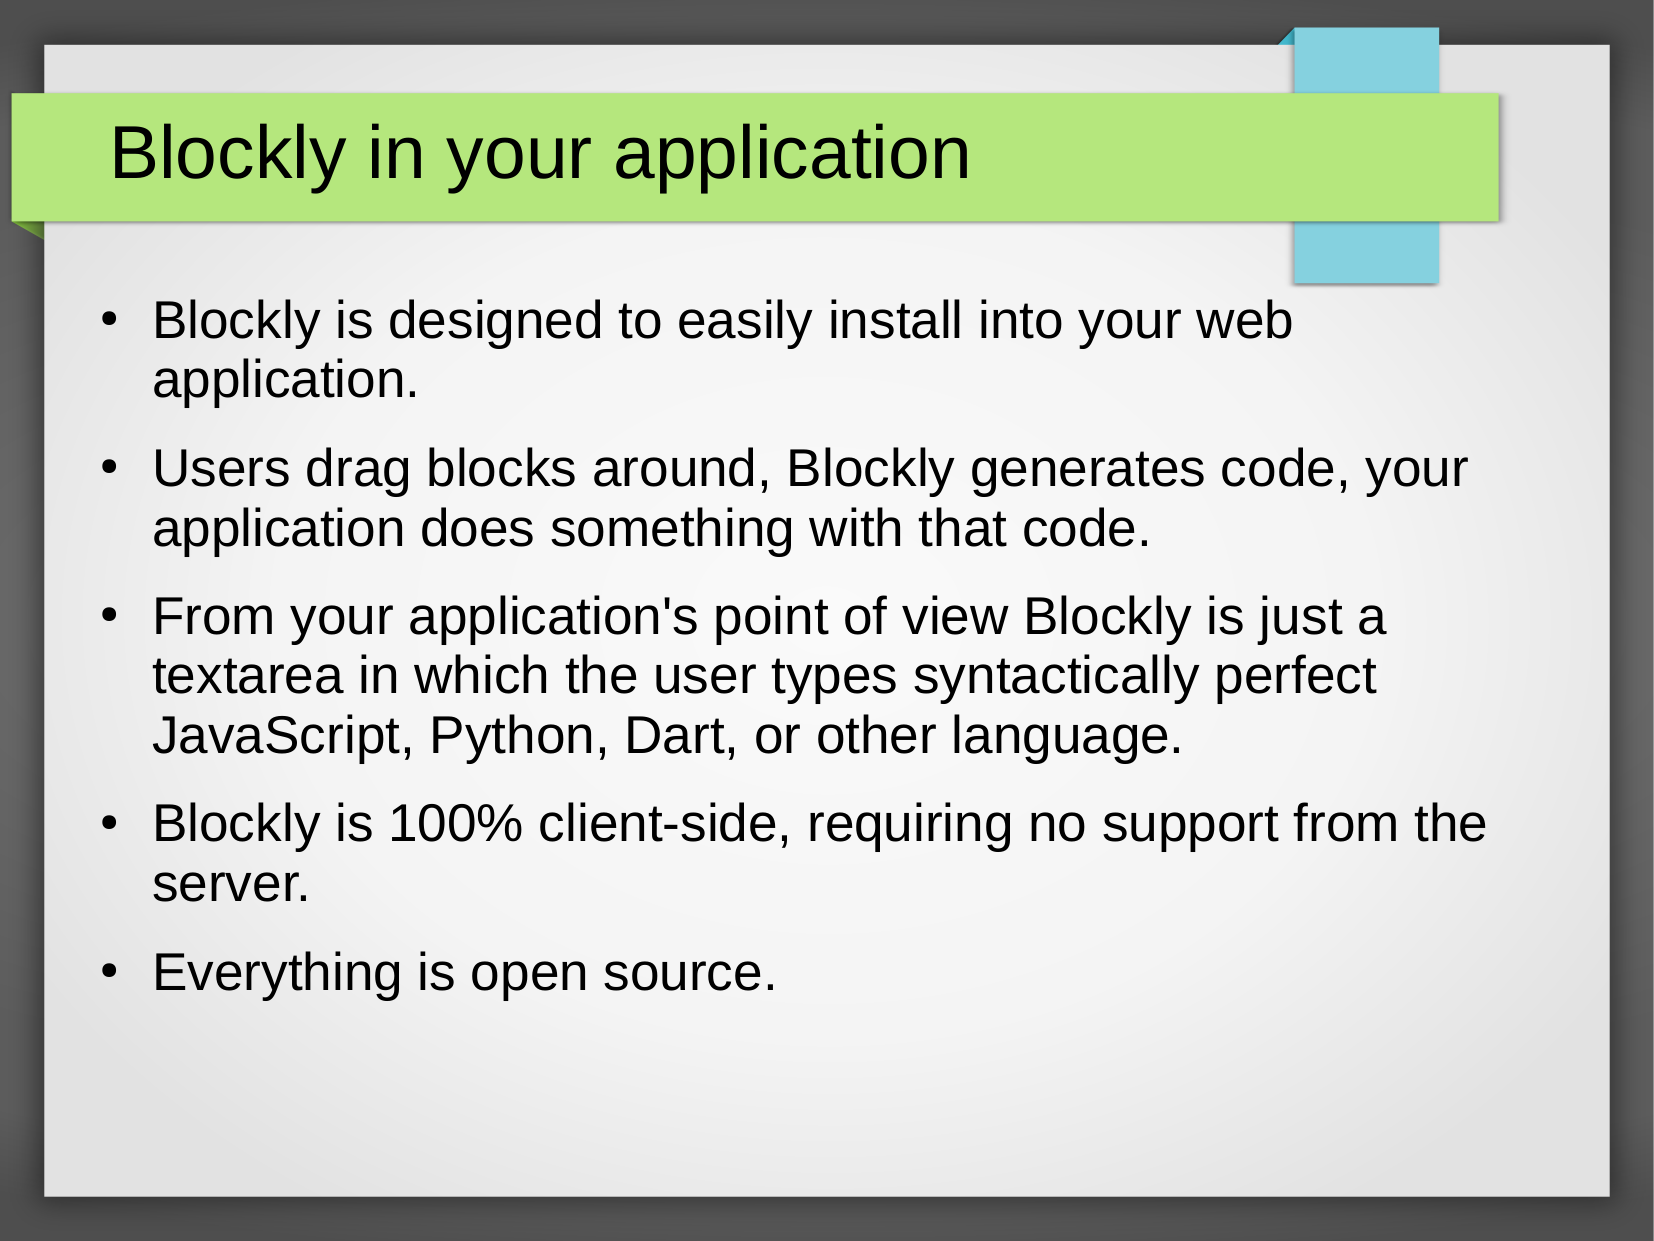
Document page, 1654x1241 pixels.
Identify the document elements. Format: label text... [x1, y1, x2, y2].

picture [0, 0, 1654, 1241]
list Blockly is designed to easily install into your web application. Users drag blocks around, Blockly generates code, your application does something with that code. From your application's point of view Blockly is just a textarea in which the user types syntactically perfect JavaScript, Python, Dart, or other language. Blockly is 100% client-side, requiring no support from the server. Everything is open source. [82, 290, 1571, 1010]
title Blockly in your application [82, 49, 1571, 257]
